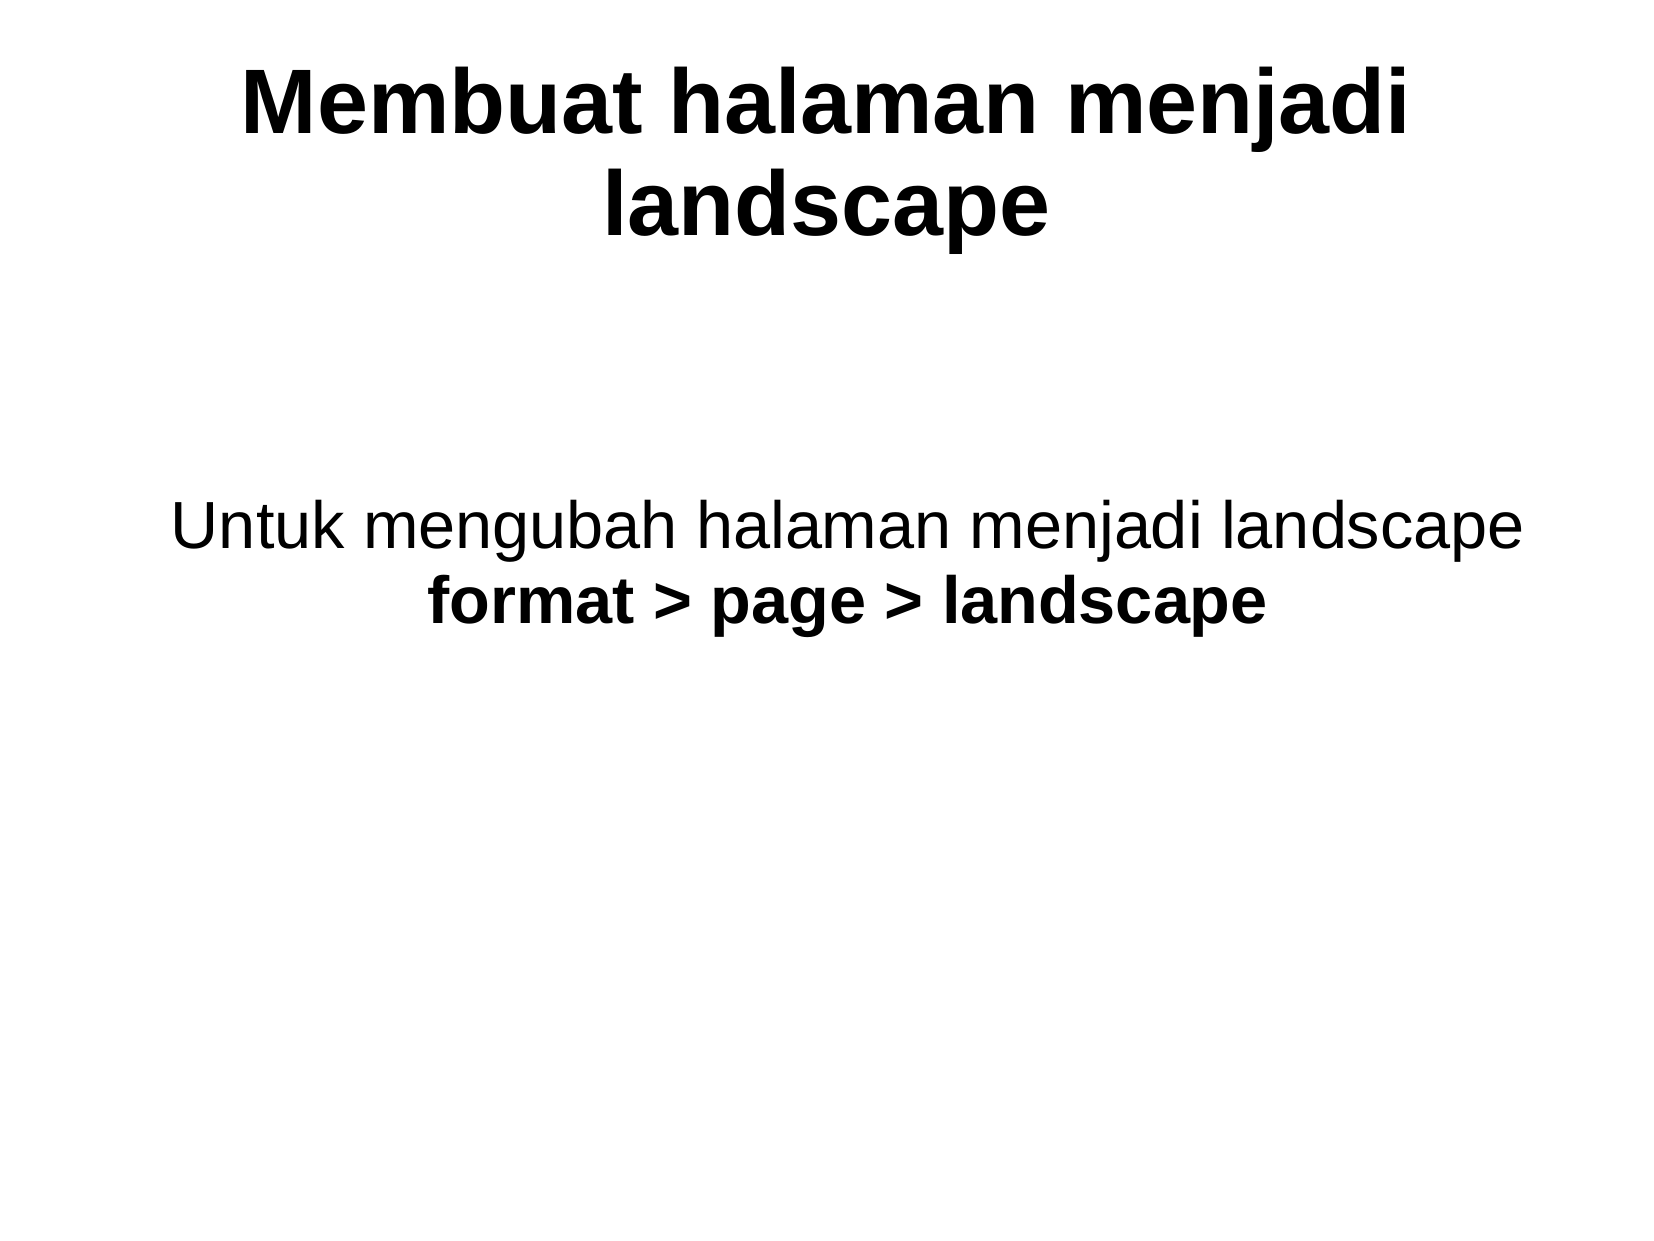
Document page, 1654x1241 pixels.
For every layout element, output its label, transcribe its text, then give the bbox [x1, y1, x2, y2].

text_box Untuk mengubah halaman menjadi landscape format > page > landscape [78, 488, 1619, 638]
title Membuat halaman menjadi landscape [82, 49, 1571, 257]
